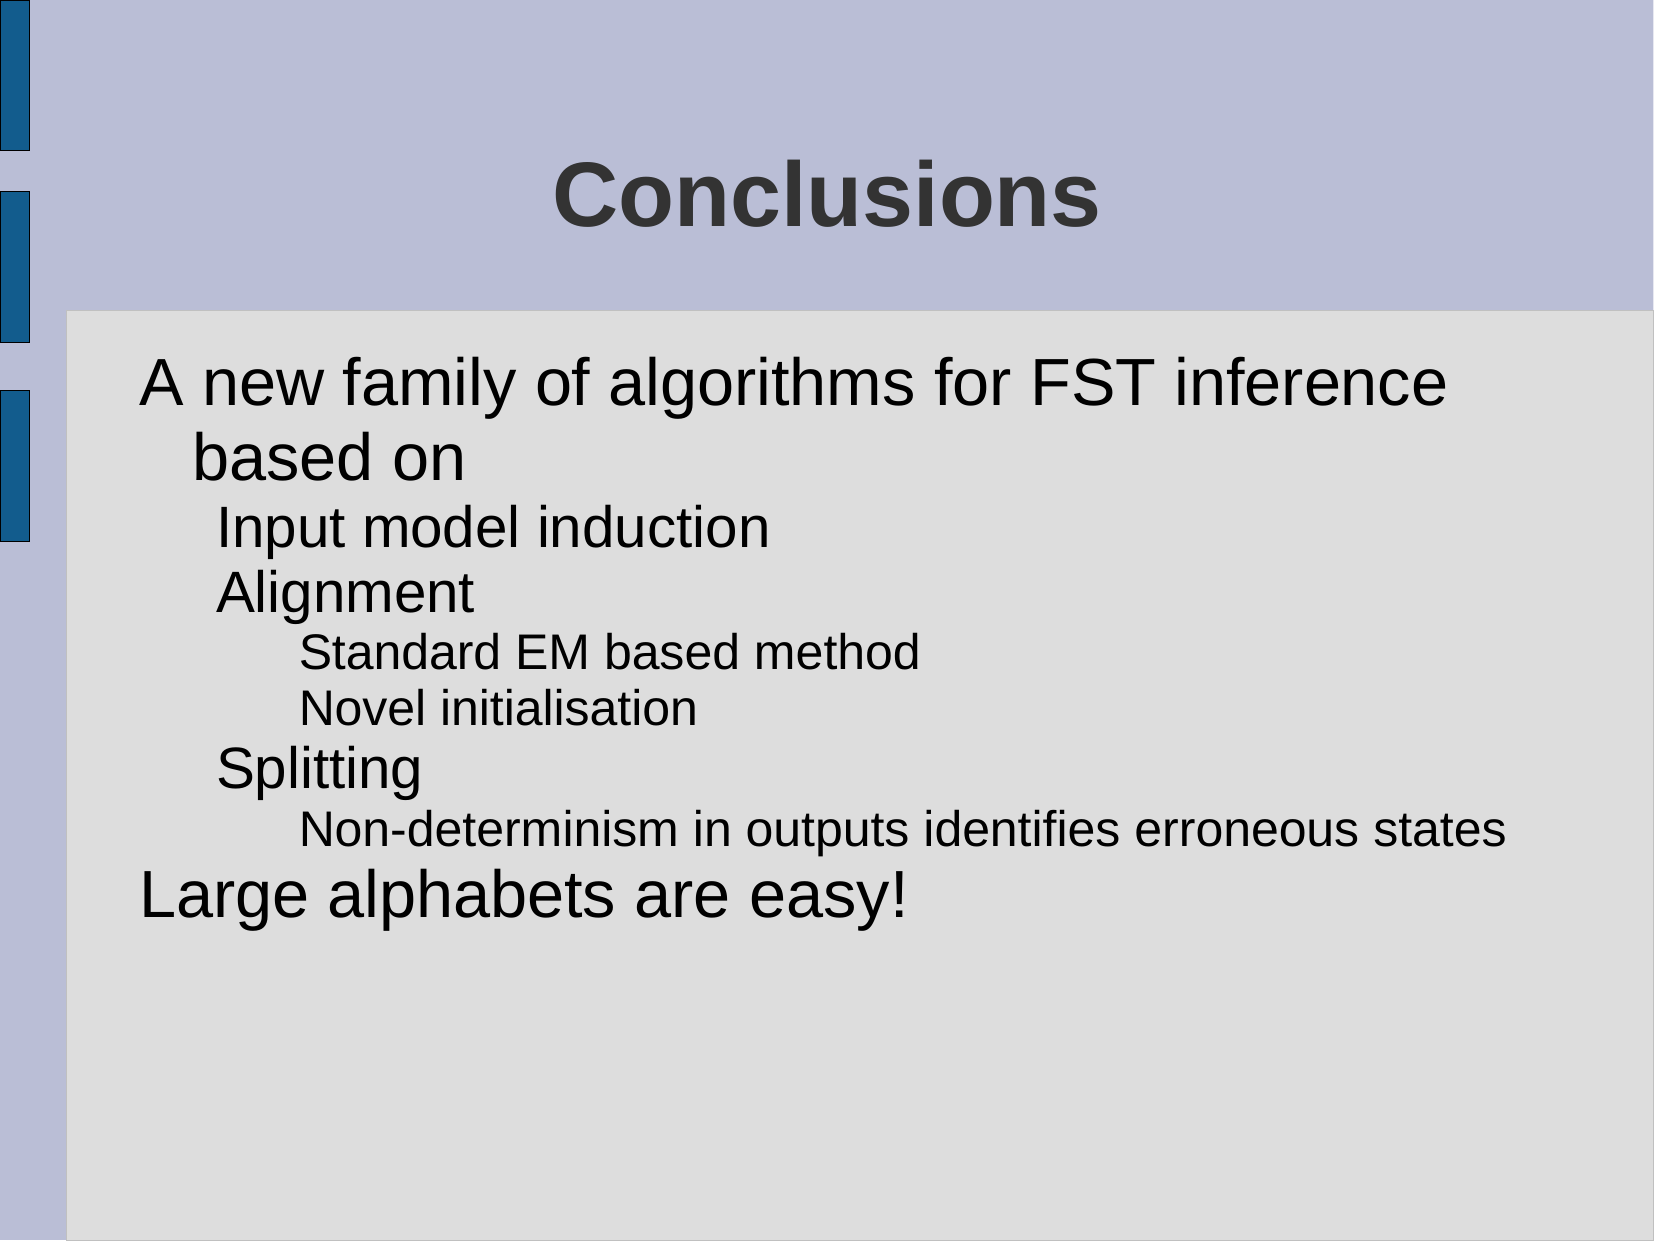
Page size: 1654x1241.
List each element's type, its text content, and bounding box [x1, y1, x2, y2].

title Conclusions [121, 91, 1534, 299]
list A new family of algorithms for FST inference based on Input model induction Alignment Standard EM based method Novel initialisation Splitting Non-determinism in outputs identifies erroneous states Large alphabets are easy! [121, 344, 1534, 1127]
